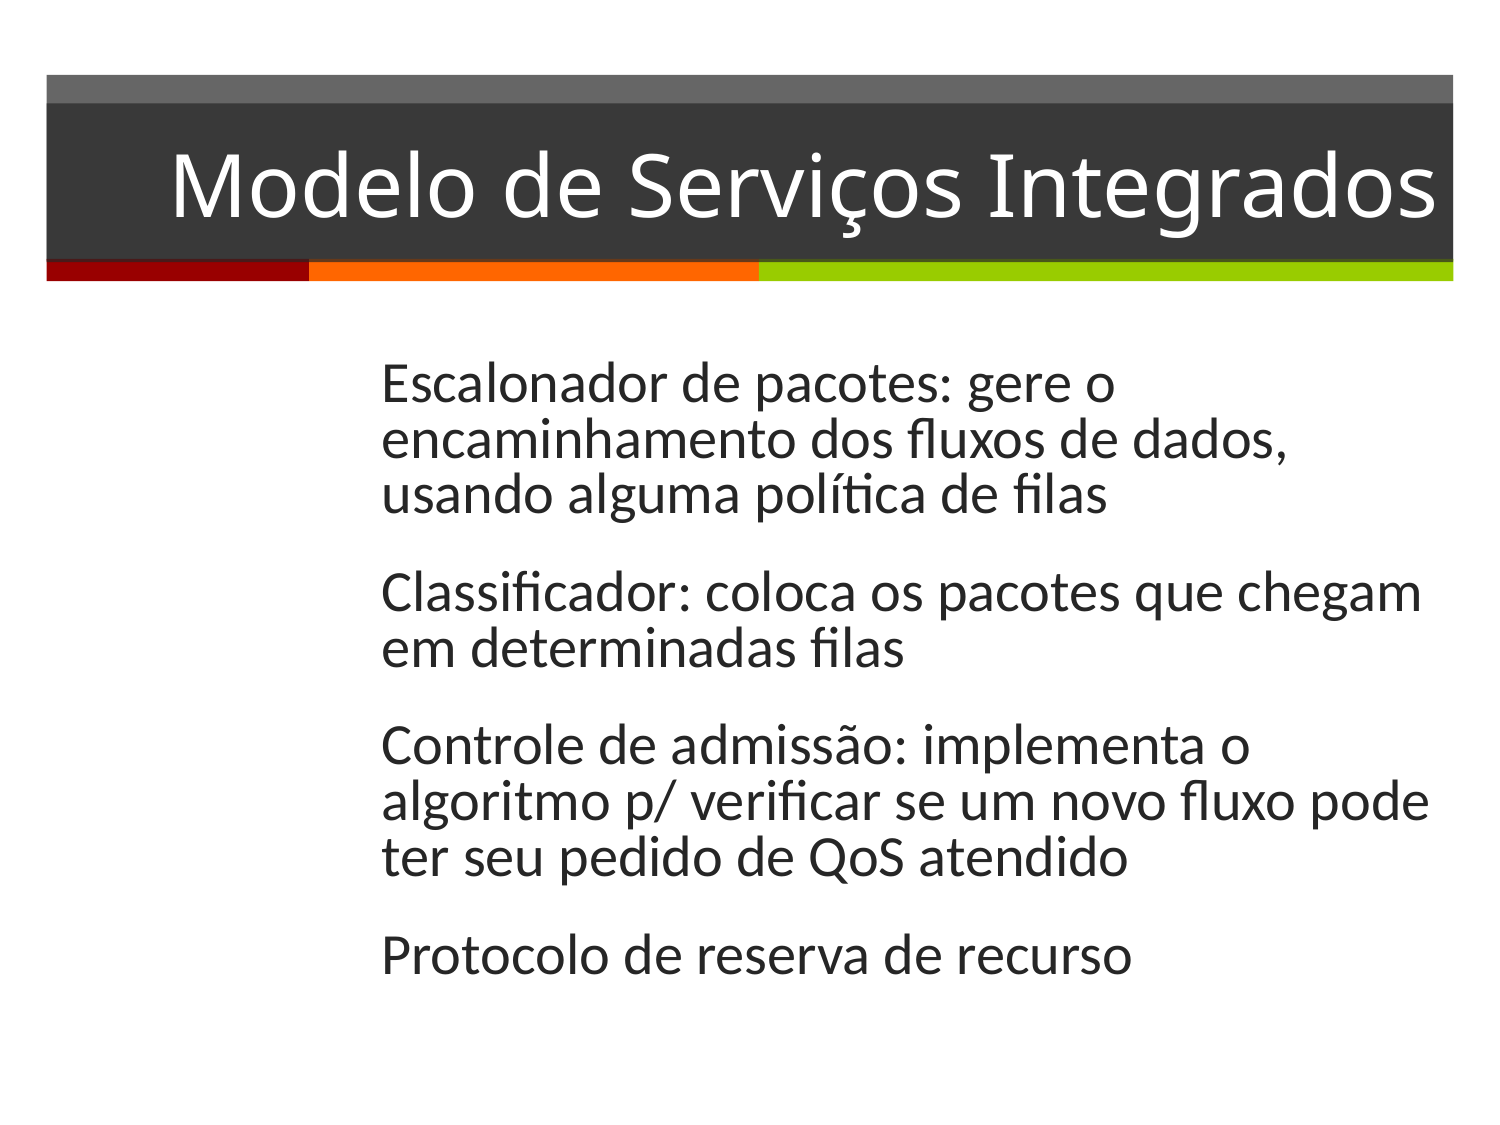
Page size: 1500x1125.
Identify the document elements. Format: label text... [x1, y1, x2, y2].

title Modelo de Serviços Integrados [46, 103, 1454, 263]
list Escalonador de pacotes: gere o encaminhamento dos fluxos de dados, usando alguma política de filas Classificador: coloca os pacotes que chegam em determinadas filas Controle de admissão: implementa o algoritmo p/ verificar se um novo fluxo pode ter seu pedido de QoS atendido Protocolo de reserva de recurso [292, 350, 1454, 1005]
